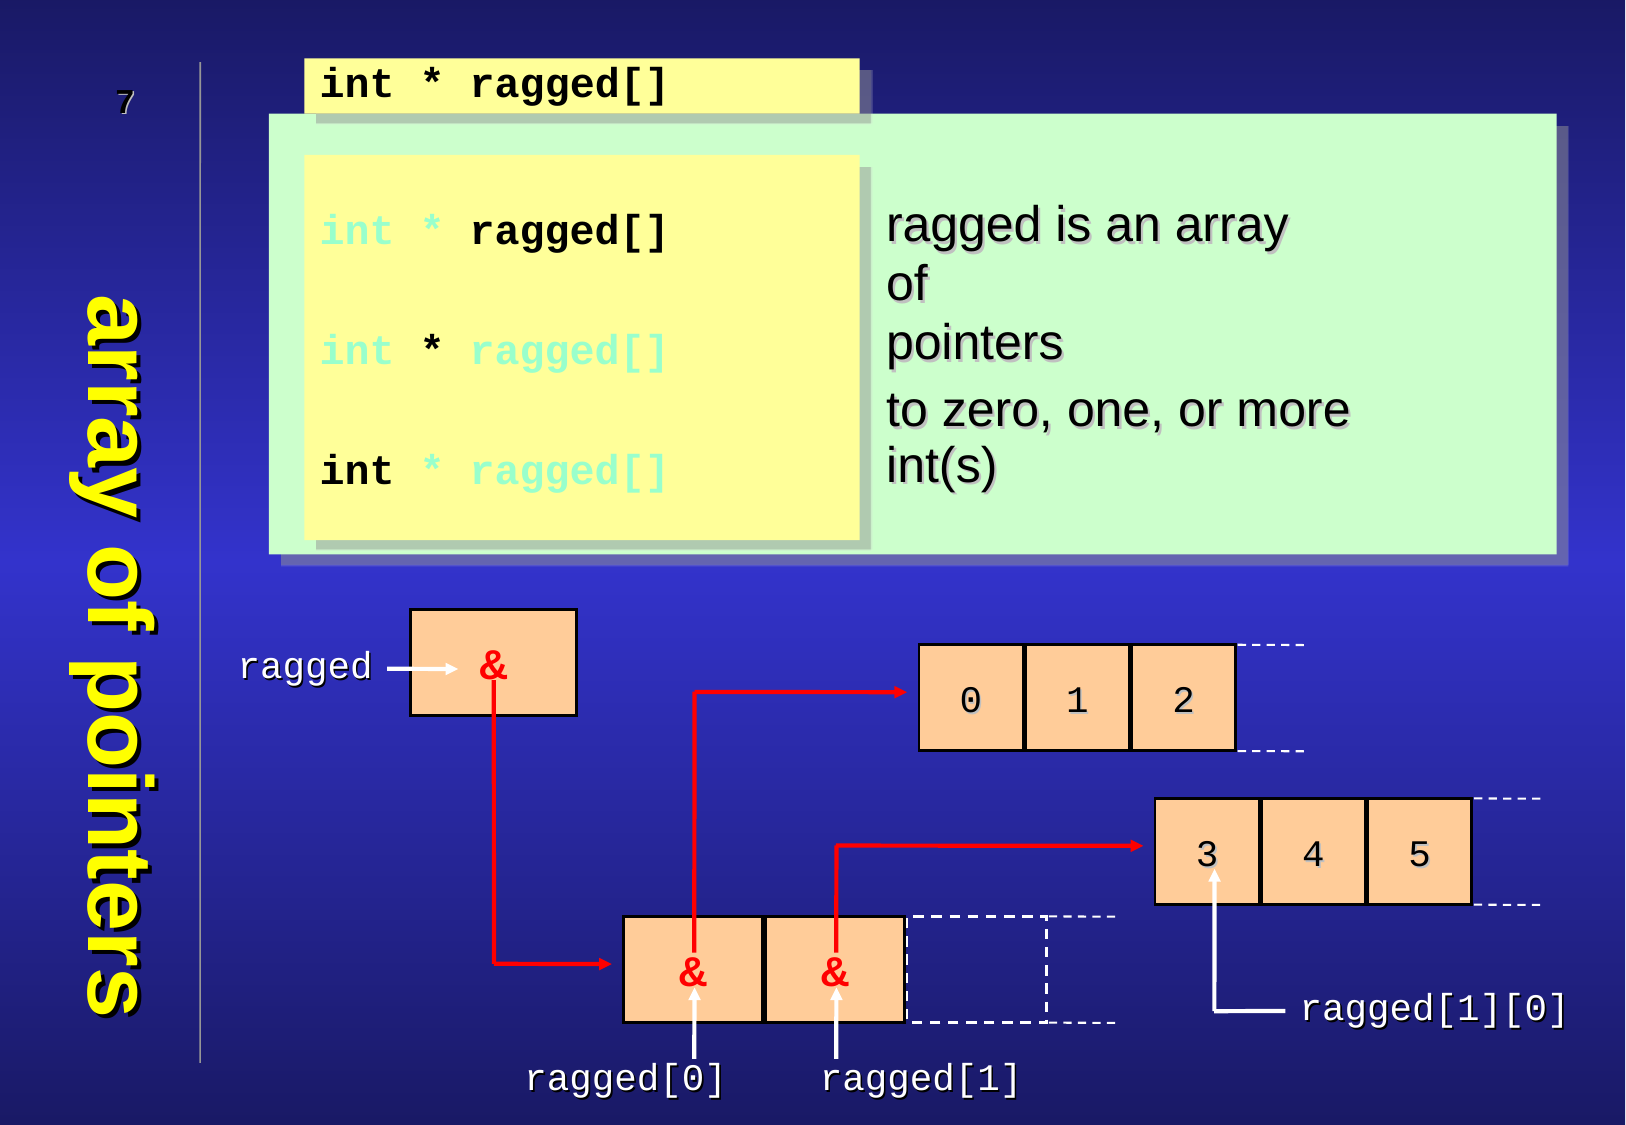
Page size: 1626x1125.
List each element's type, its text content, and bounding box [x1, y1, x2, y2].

text_box & [623, 916, 763, 1023]
text_box 1 [1025, 644, 1130, 751]
text_box to zero, one, or more [871, 369, 1545, 445]
text_box int(s) [871, 424, 1451, 500]
text_box of [895, 279, 907, 297]
text_box pointers [871, 302, 1451, 369]
text_box of [871, 243, 1451, 302]
text_box int * ragged[] [304, 58, 860, 114]
text_box pointers [896, 339, 907, 356]
text_box 5 [1367, 798, 1472, 905]
text_box [268, 113, 1557, 555]
text_box ragged [198, 633, 388, 694]
text_box & [765, 916, 905, 1023]
text_box int * ragged[] int * ragged[] int * ragged[] [304, 154, 860, 541]
text_box ragged[1] [788, 1045, 1038, 1107]
text_box & [410, 609, 577, 716]
text_box ragged is an array [871, 184, 1451, 243]
text_box 4 [1261, 798, 1366, 905]
text_box ragged[0] [493, 1045, 742, 1107]
title array of pointers [50, 219, 188, 1094]
text_box 0 [918, 644, 1023, 751]
text_box 3 [1155, 798, 1260, 905]
text_box 2 [1131, 644, 1236, 751]
text_box ragged[1][0] [1284, 975, 1604, 1036]
